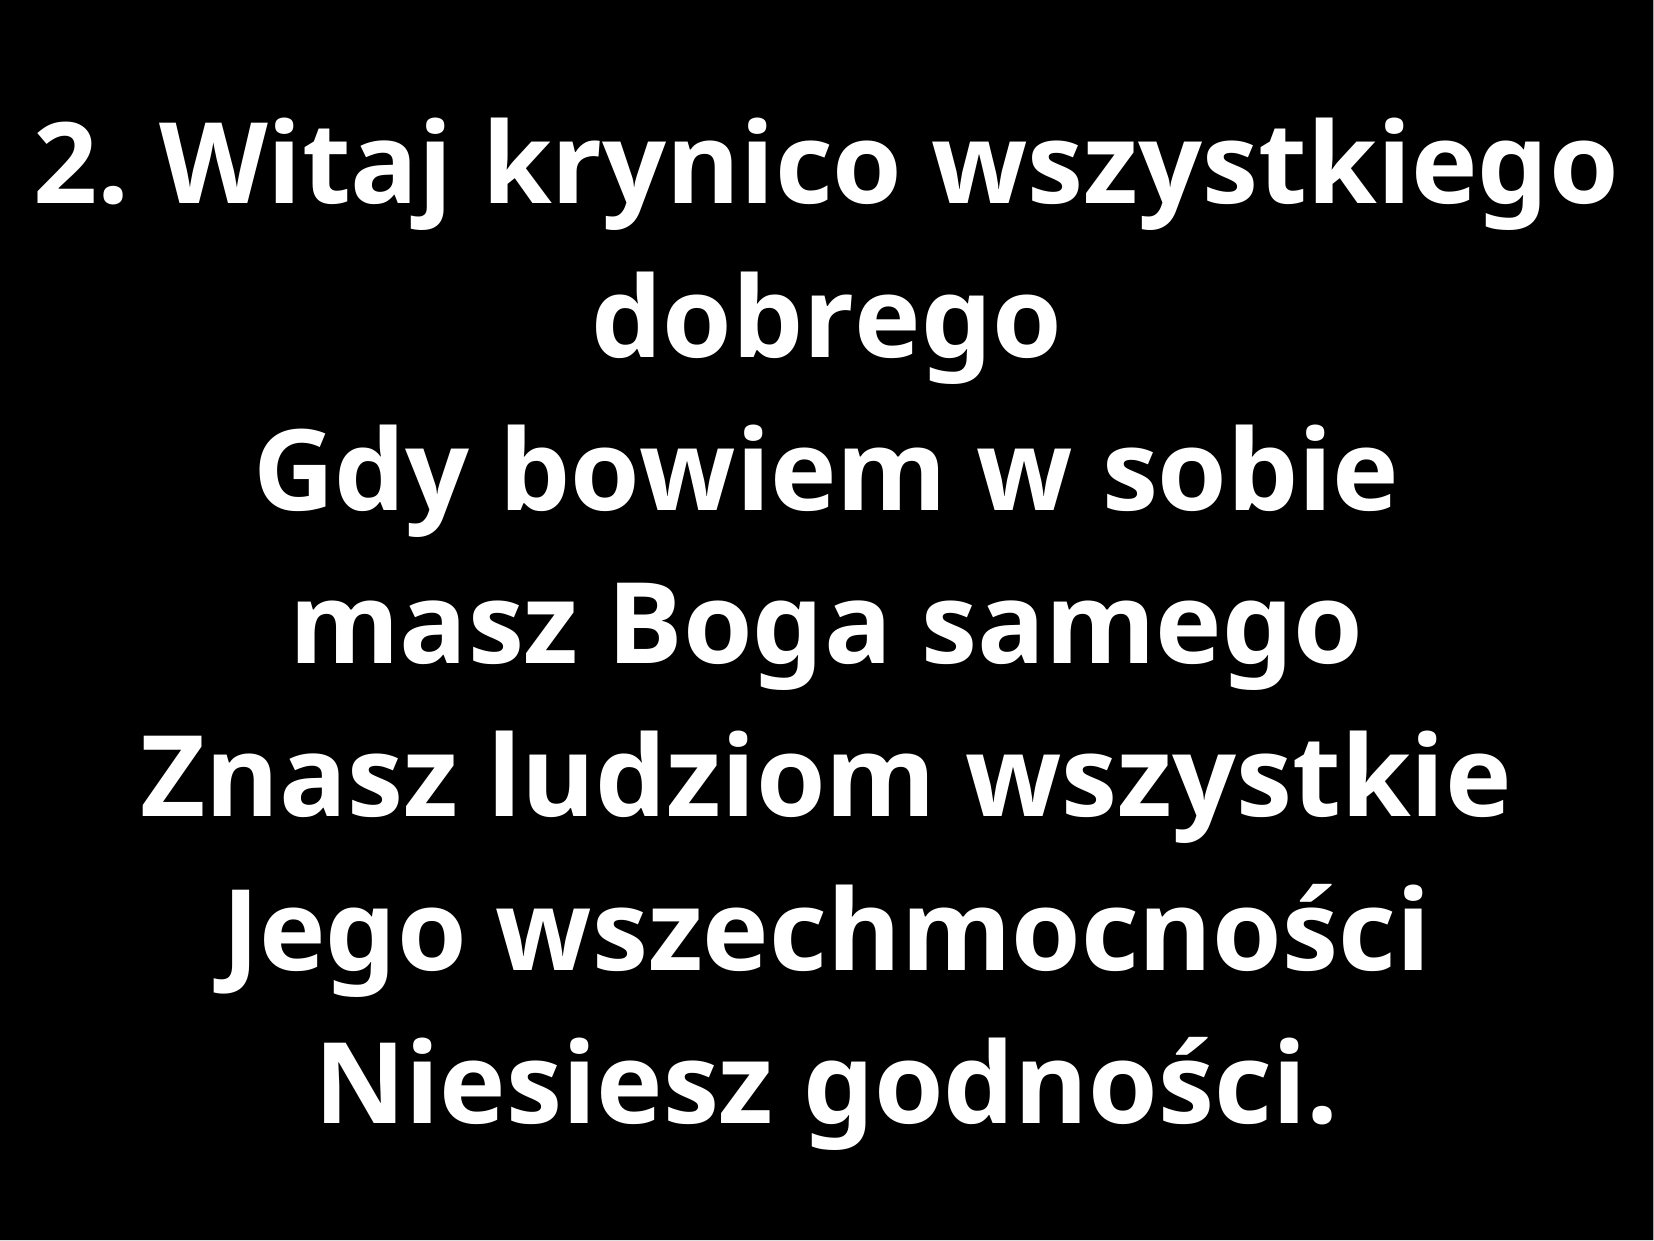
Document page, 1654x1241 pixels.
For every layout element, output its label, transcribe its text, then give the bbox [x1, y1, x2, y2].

title 2. Witaj krynico wszystkiego dobrego Gdy bowiem w sobie masz Boga samego Znasz ludziom wszystkie Jego wszechmocności Niesiesz godności. [0, 0, 1654, 1241]
